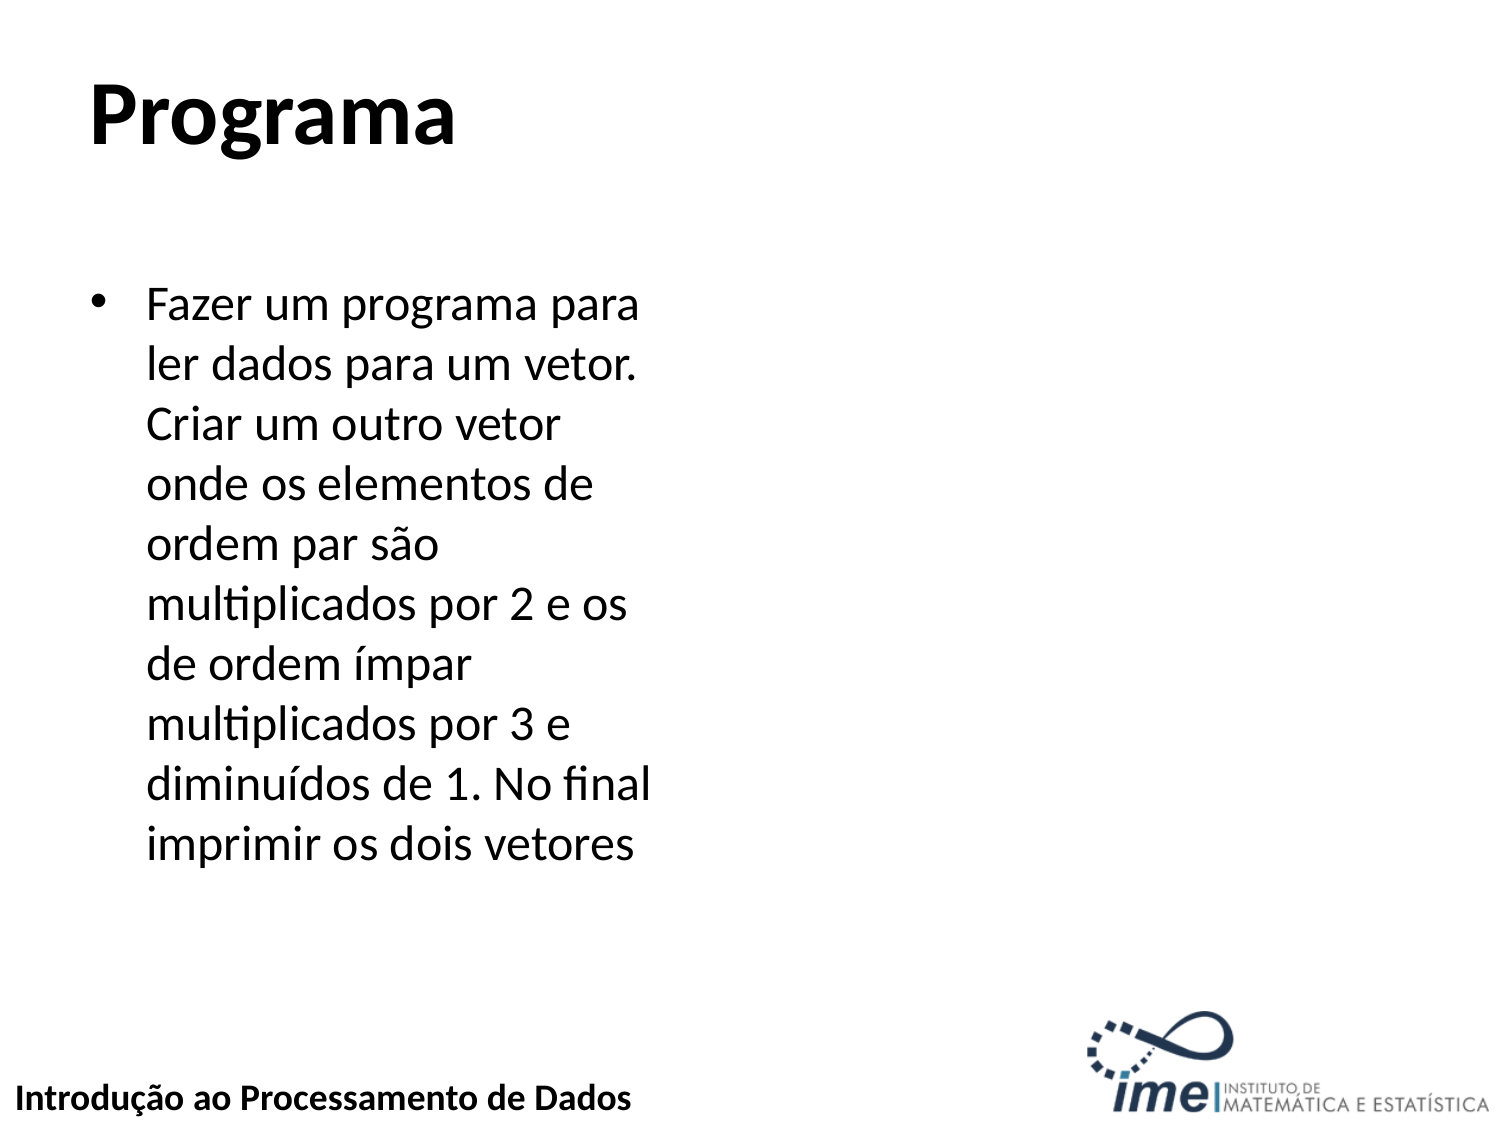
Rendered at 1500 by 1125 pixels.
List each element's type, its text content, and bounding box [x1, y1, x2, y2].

title Programa [75, 45, 1425, 233]
list Fazer um programa para ler dados para um vetor. Criar um outro vetor onde os elementos de ordem par são multiplicados por 2 e os de ordem ímpar multiplicados por 3 e diminuídos de 1. No final imprimir os dois vetores [75, 262, 668, 1005]
picture [1086, 1011, 1495, 1115]
